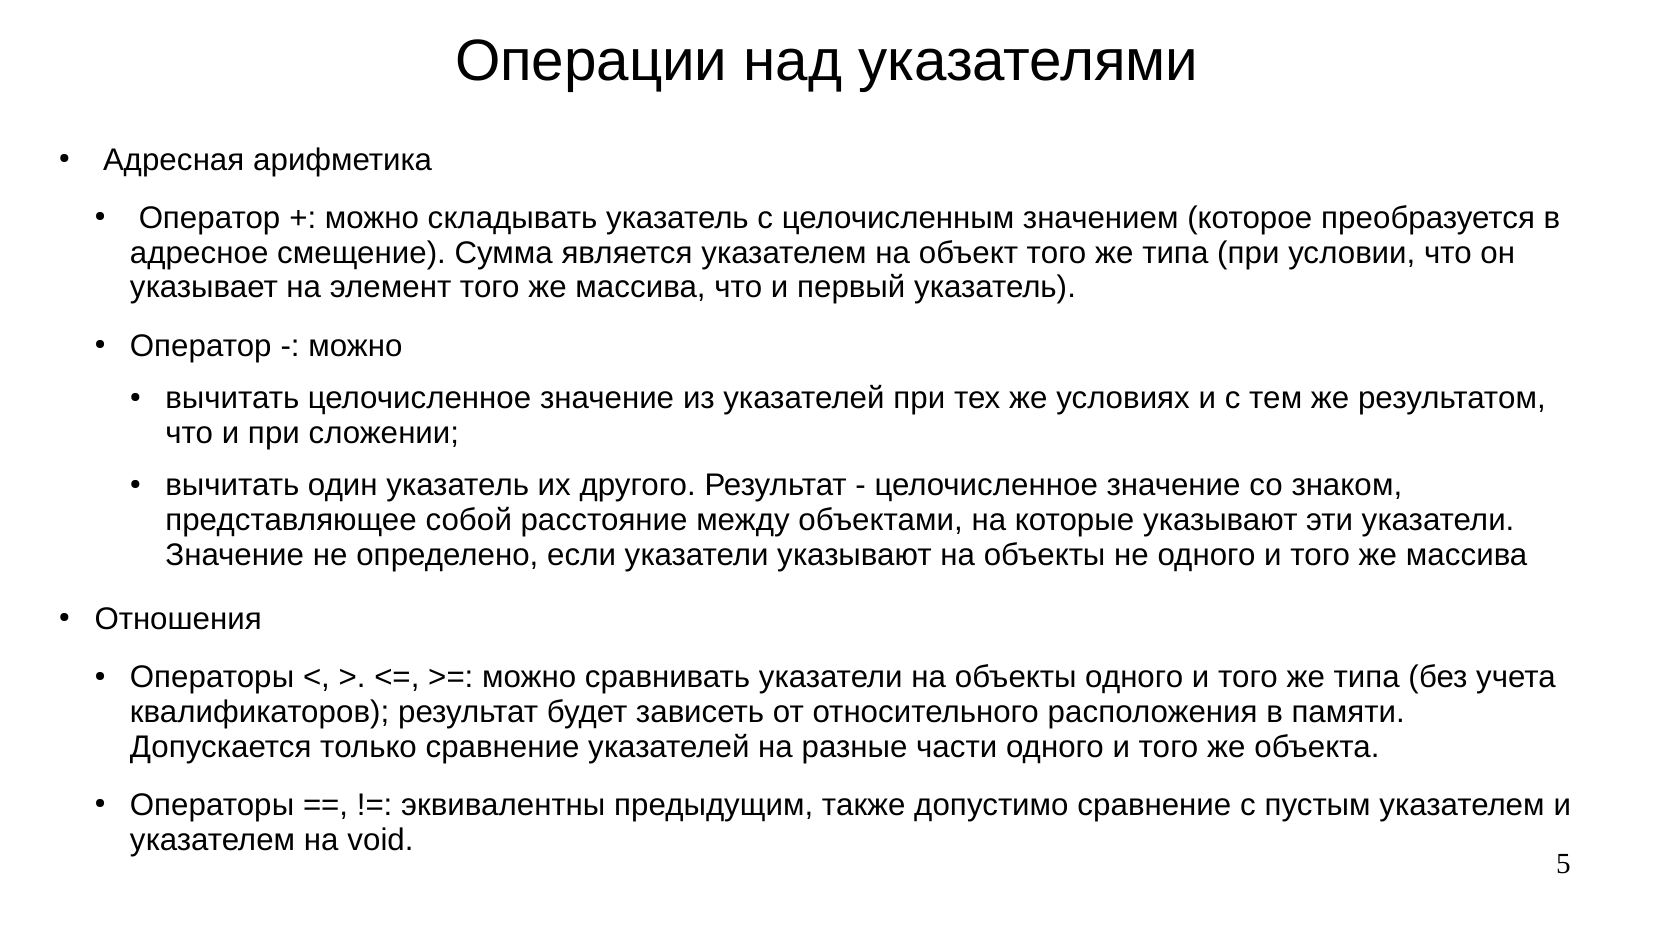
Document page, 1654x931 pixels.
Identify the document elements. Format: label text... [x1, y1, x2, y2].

list Адресная арифметика Оператор +: можно складывать указатель с целочисленным значением (которое преобразуется в адресное смещение). Сумма является указателем на объект того же типа (при условии, что он указывает на элемент того же массива, что и первый указатель). Оператор -: можно вычитать целочисленное значение из указателей при тех же условиях и с тем же результатом, что и при сложении; вычитать один указатель их другого. Результат - целочисленное значение со знаком, представляющее собой расстояние между объектами, на которые указывают эти указатели. Значение не определено, если указатели указывают на объекты не одного и того же массива Отношения Операторы <, >. <=, >=: можно сравнивать указатели на объекты одного и того же типа (без учета квалификаторов); результат будет зависеть от относительного расположения в памяти. Допускается только сравнение указателей на разные части одного и того же объекта. Операторы ==, !=: эквивалентны предыдущим, также допустимо сравнение с пустым указателем и указателем на void. [59, 141, 1595, 892]
title Операции над указателями [82, 19, 1571, 101]
